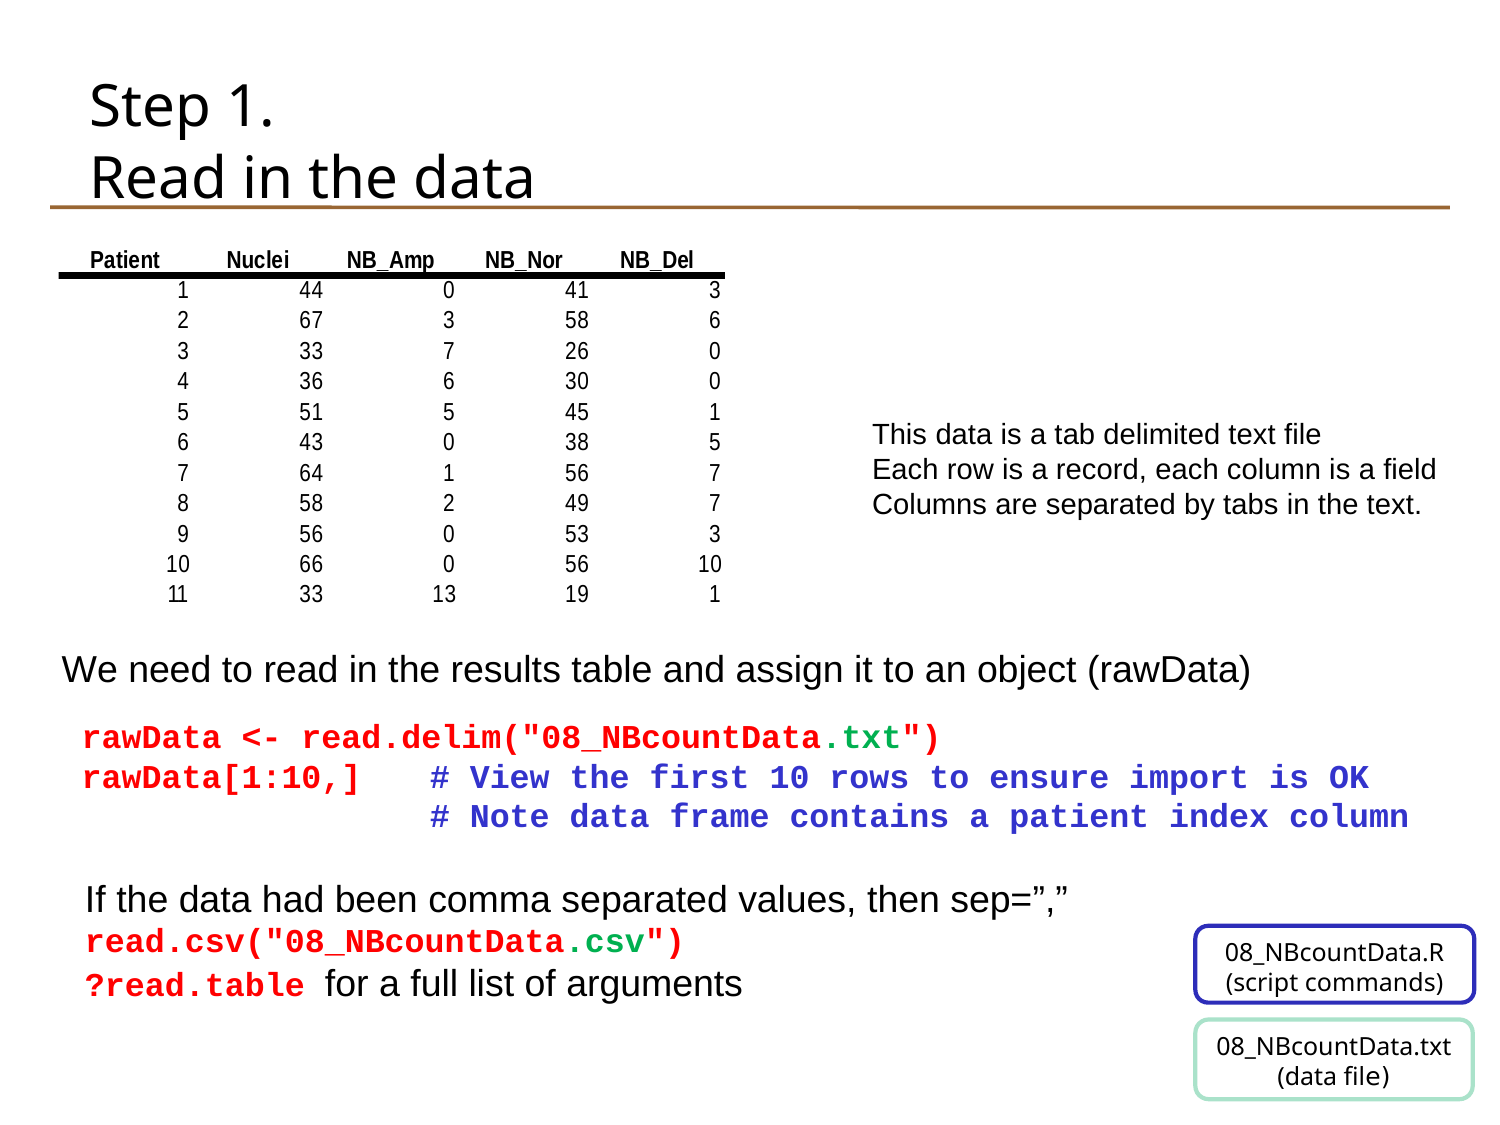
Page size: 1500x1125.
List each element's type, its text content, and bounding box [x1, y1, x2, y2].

text_box 08_NBcountData.R (script commands) [1195, 925, 1475, 1003]
text_box 08_NBcountData.txt (data file) [1195, 1019, 1473, 1100]
text_box This data is a tab delimited text file Each row is a record, each column is a field Columns are separated by tabs in the text. [857, 407, 1453, 529]
text_box If the data had been comma separated values, then sep=”,” read.csv("08_NBcountData.csv") ?read.table for a full list of arguments [70, 867, 1161, 1008]
text_box Step 1. Read in the data [75, 44, 1425, 233]
text_box We need to read in the results table and assign it to an object (rawData) rawData <- read.delim("08_NBcountData.txt") rawData[1:10,] # View the first 10 rows to ensure import is OK # Note data frame contains a patient index column [46, 637, 1465, 844]
chart [58, 246, 859, 622]
